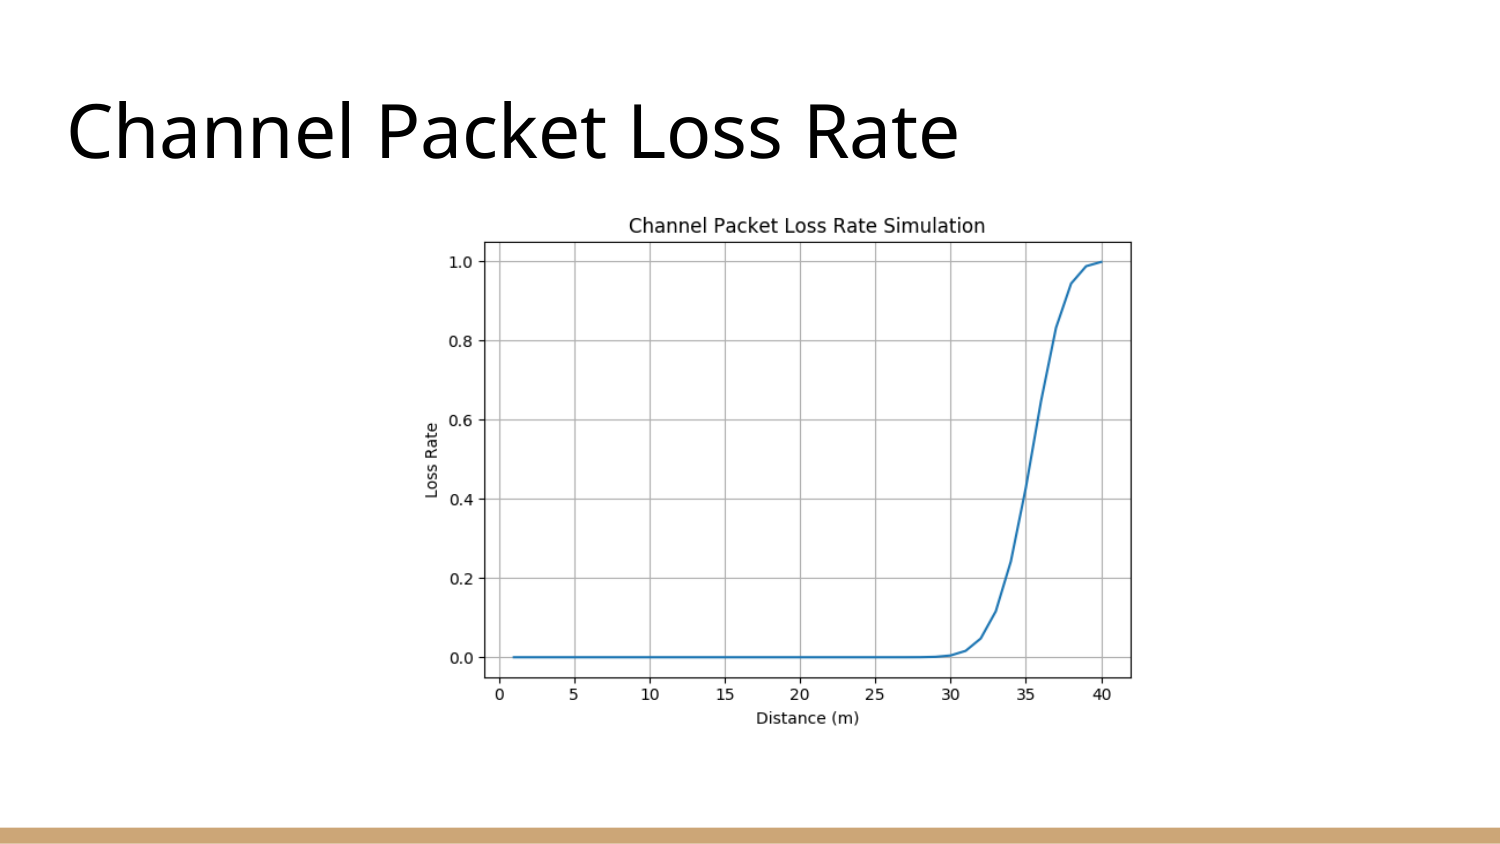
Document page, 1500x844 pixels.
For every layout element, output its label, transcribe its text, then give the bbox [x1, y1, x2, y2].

picture [408, 200, 1148, 743]
title Channel Packet Loss Rate [51, 51, 1449, 189]
